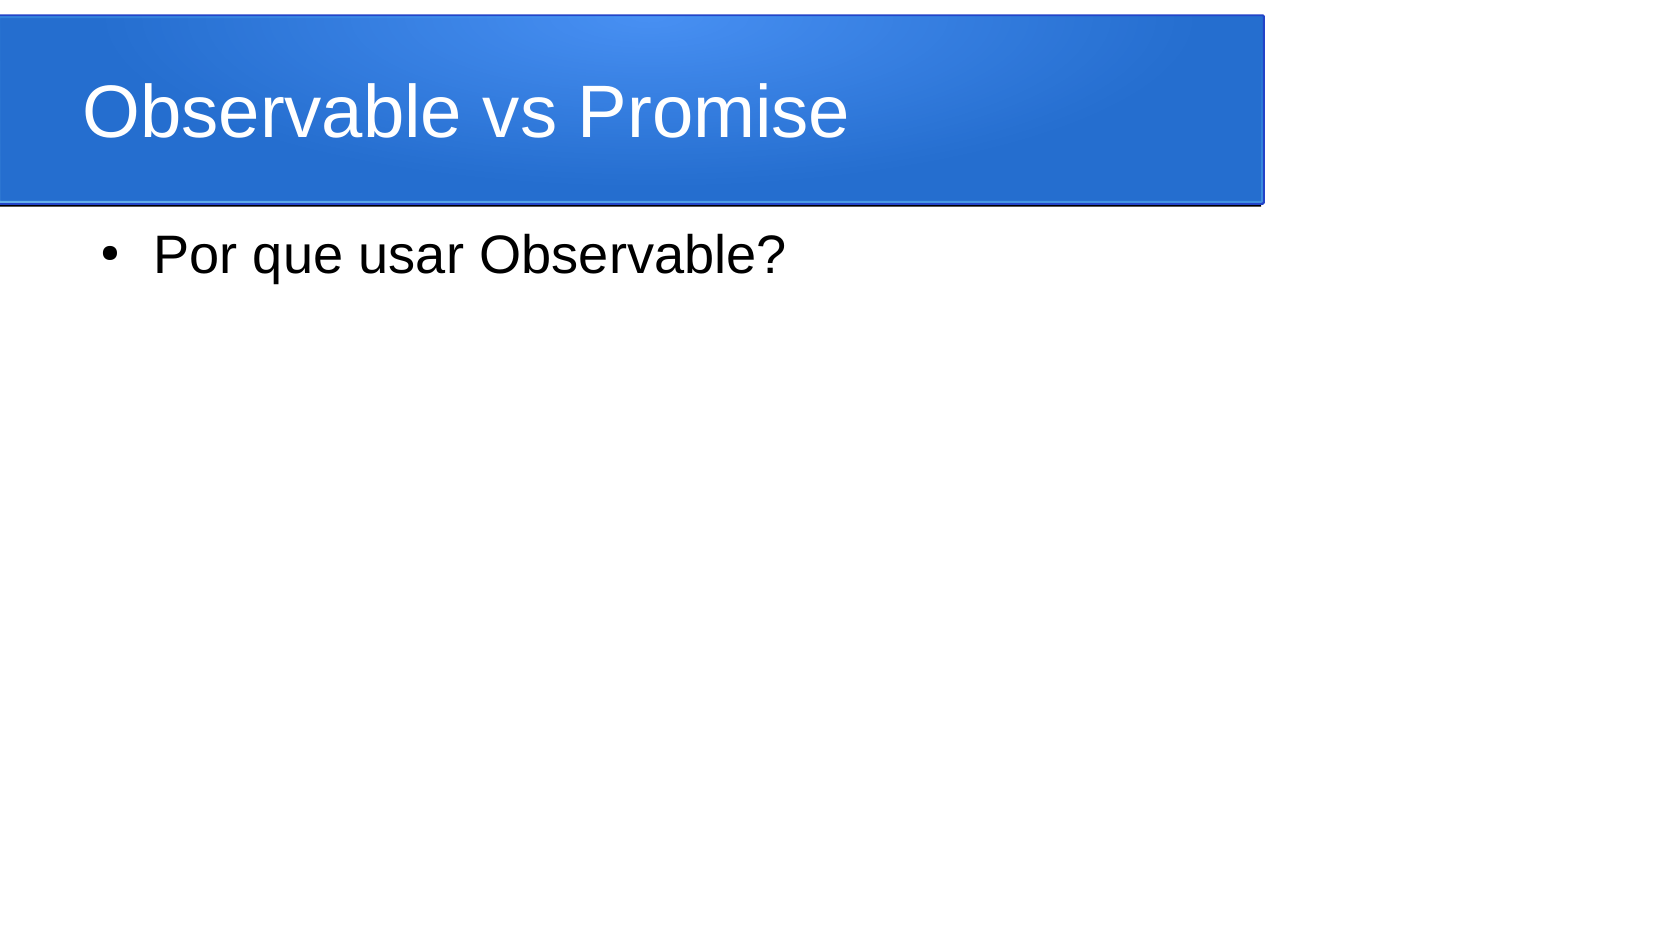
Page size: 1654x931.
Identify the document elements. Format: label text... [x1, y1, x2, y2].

title Observable vs Promise [82, 35, 1235, 189]
list Por que usar Observable? [82, 224, 1571, 764]
